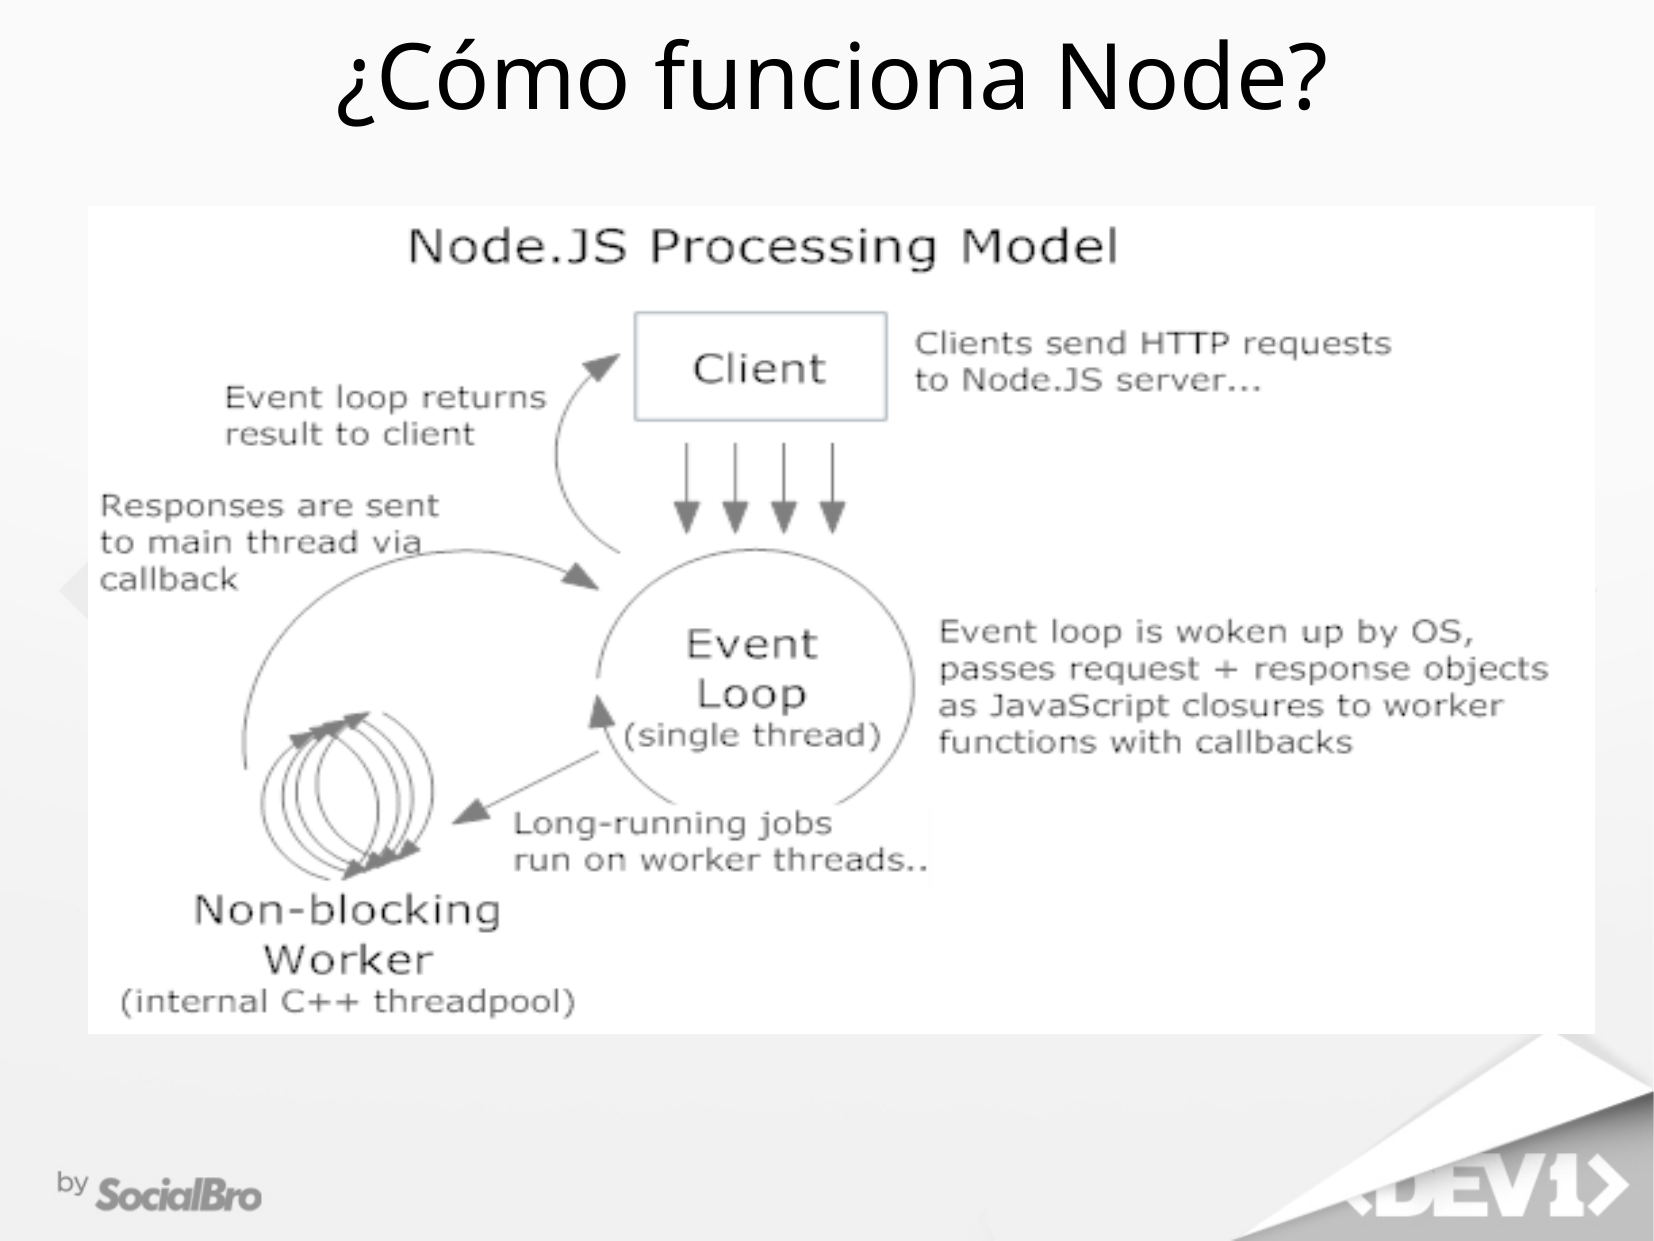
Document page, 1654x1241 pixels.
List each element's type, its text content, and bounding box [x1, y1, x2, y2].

title ¿Cómo funciona Node? [88, 0, 1577, 148]
picture [0, 0, 1654, 1241]
